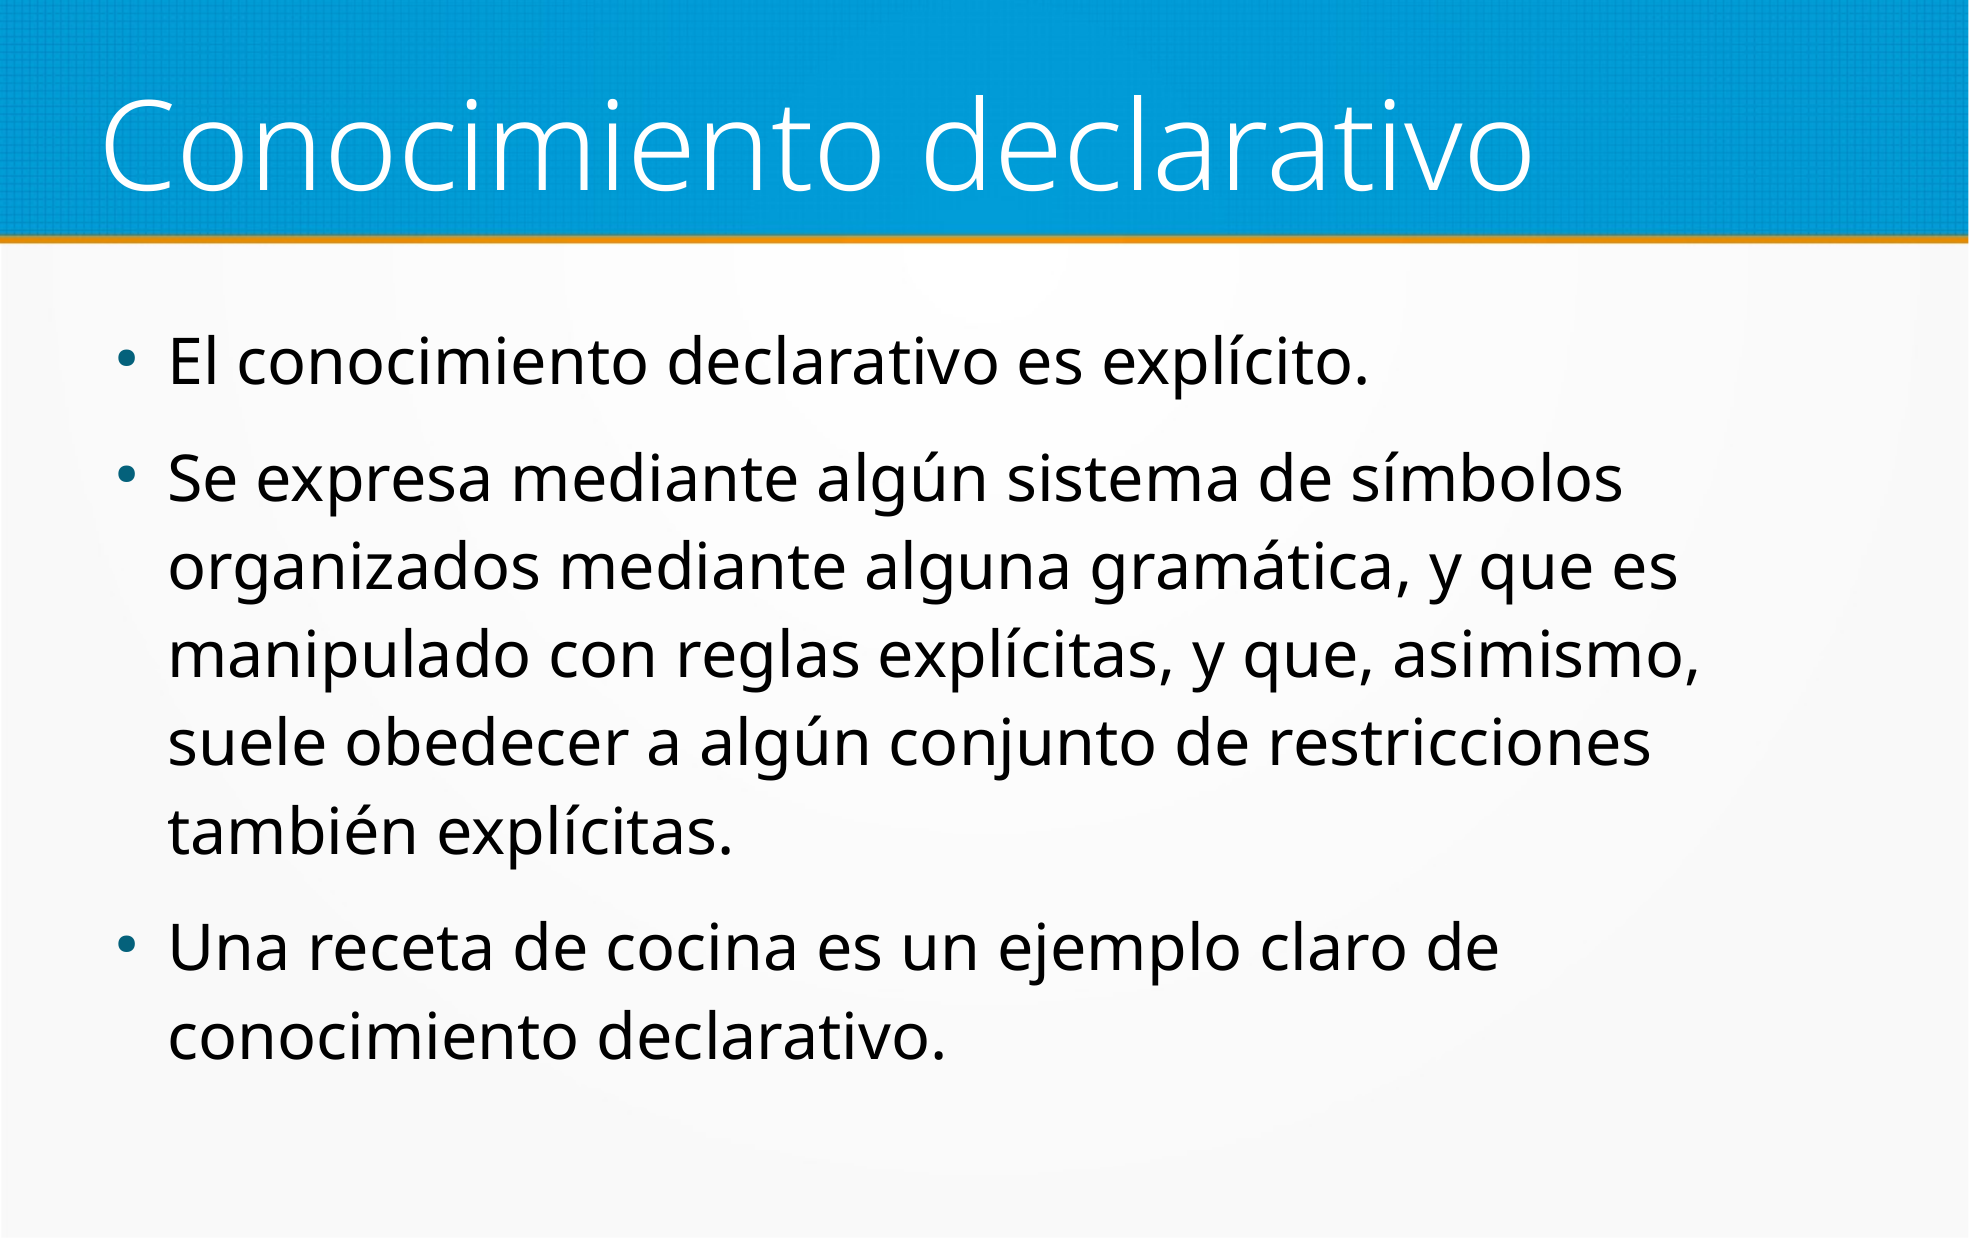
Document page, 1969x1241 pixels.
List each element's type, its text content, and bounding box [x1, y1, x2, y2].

picture [0, 233, 1969, 1241]
title Conocimiento declarativo [98, 19, 1870, 227]
list El conocimiento declarativo es explícito. Se expresa mediante algún sistema de símbolos organizados mediante alguna gramática, y que es manipulado con reglas explícitas, y que, asimismo, suele obedecer a algún conjunto de restricciones también explícitas. Una receta de cocina es un ejemplo claro de conocimiento declarativo. [98, 315, 1861, 1081]
